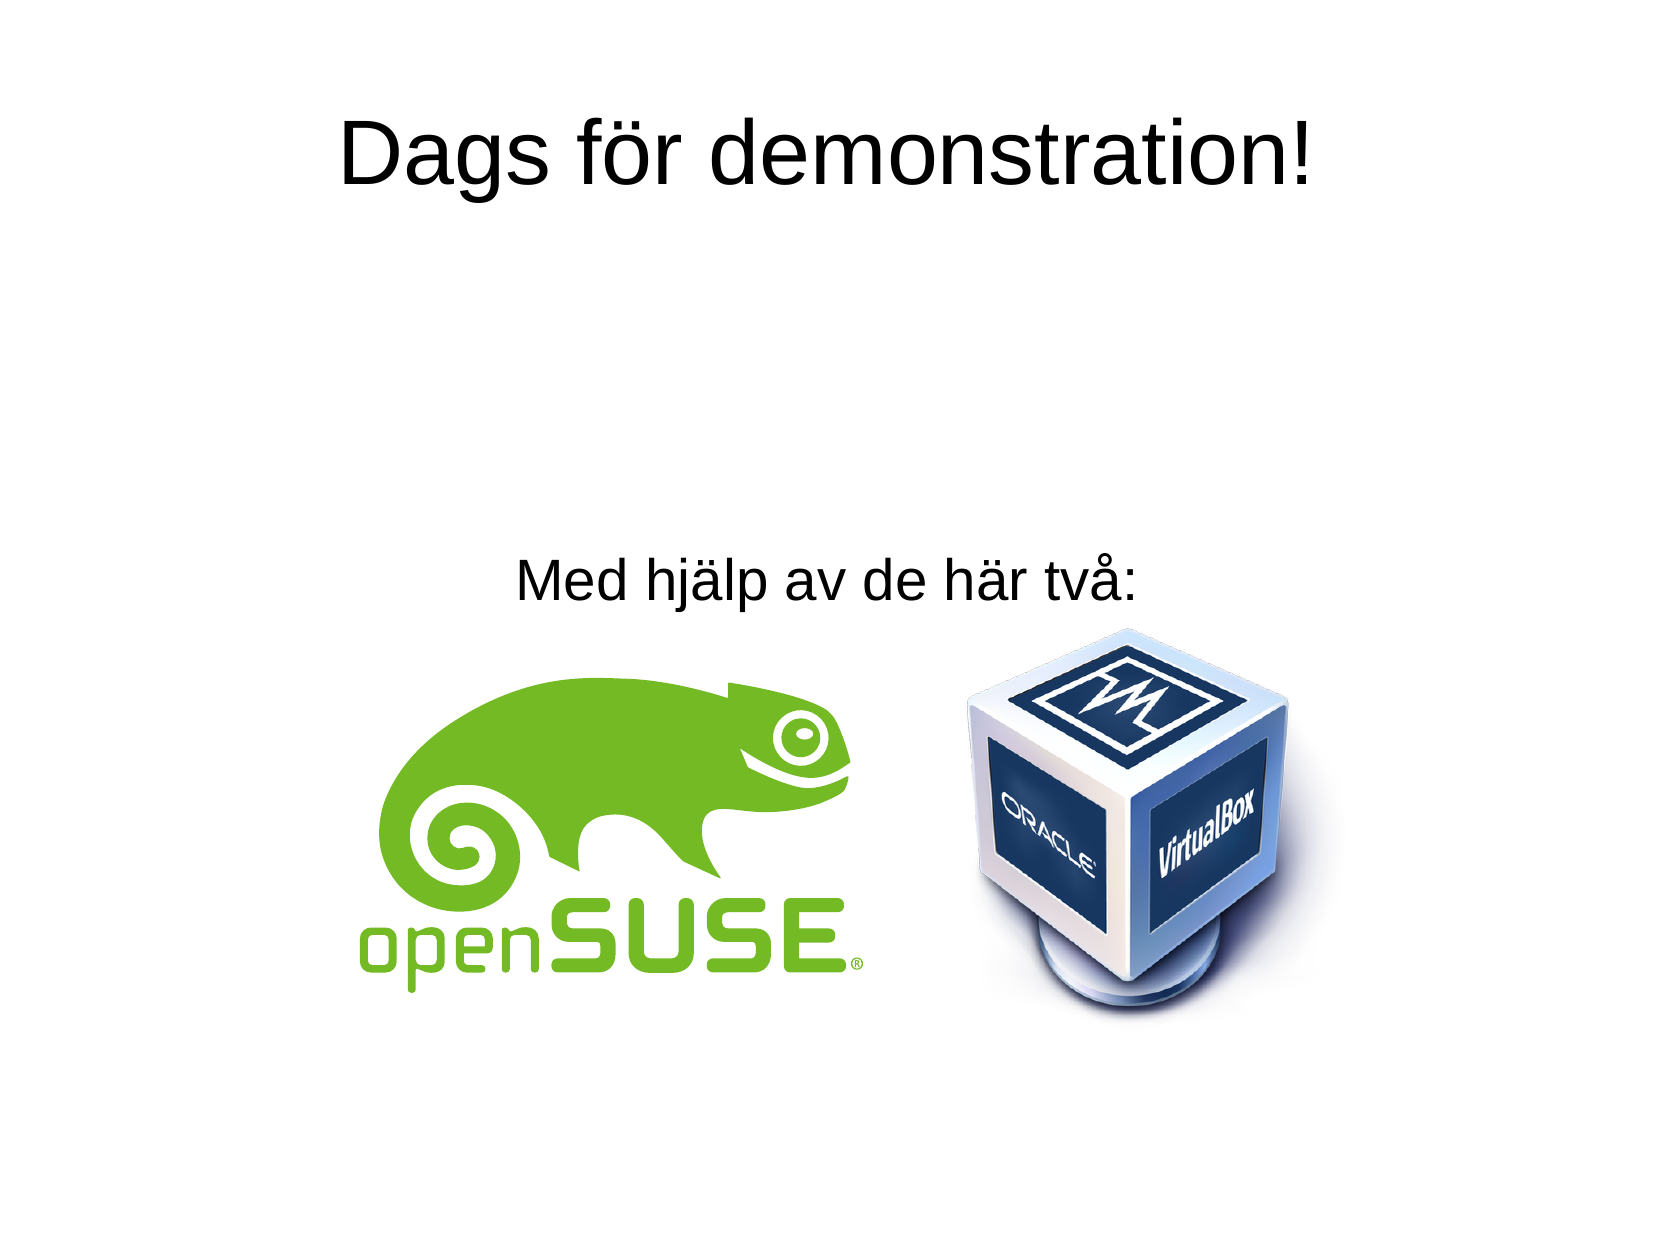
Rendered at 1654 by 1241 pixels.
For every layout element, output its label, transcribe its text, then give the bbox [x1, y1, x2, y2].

picture [950, 625, 1365, 1040]
text_box Med hjälp av de här två: [500, 540, 1153, 621]
title Dags för demonstration! [82, 49, 1571, 257]
picture [343, 661, 880, 1010]
